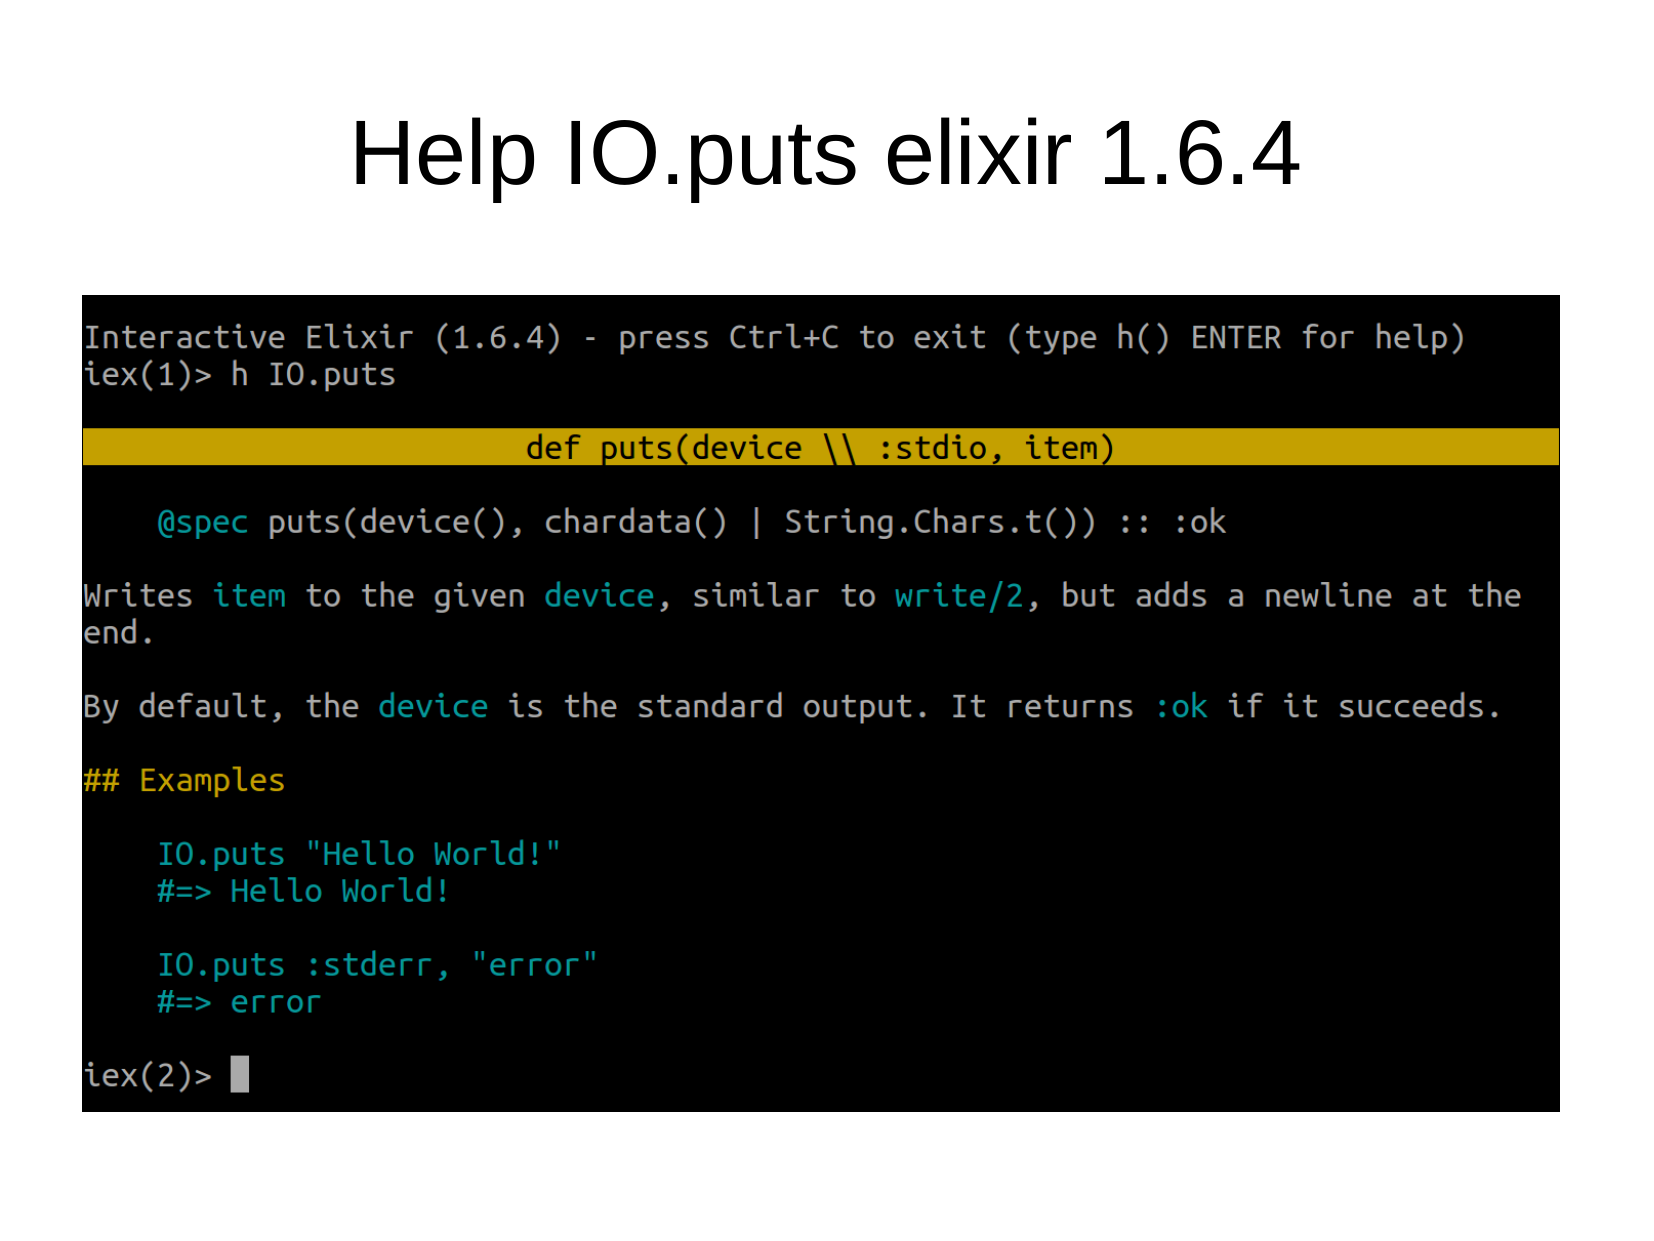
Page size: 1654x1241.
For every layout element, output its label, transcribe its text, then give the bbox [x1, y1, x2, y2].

title Help IO.puts elixir 1.6.4 [82, 49, 1571, 257]
picture [82, 295, 1560, 1112]
